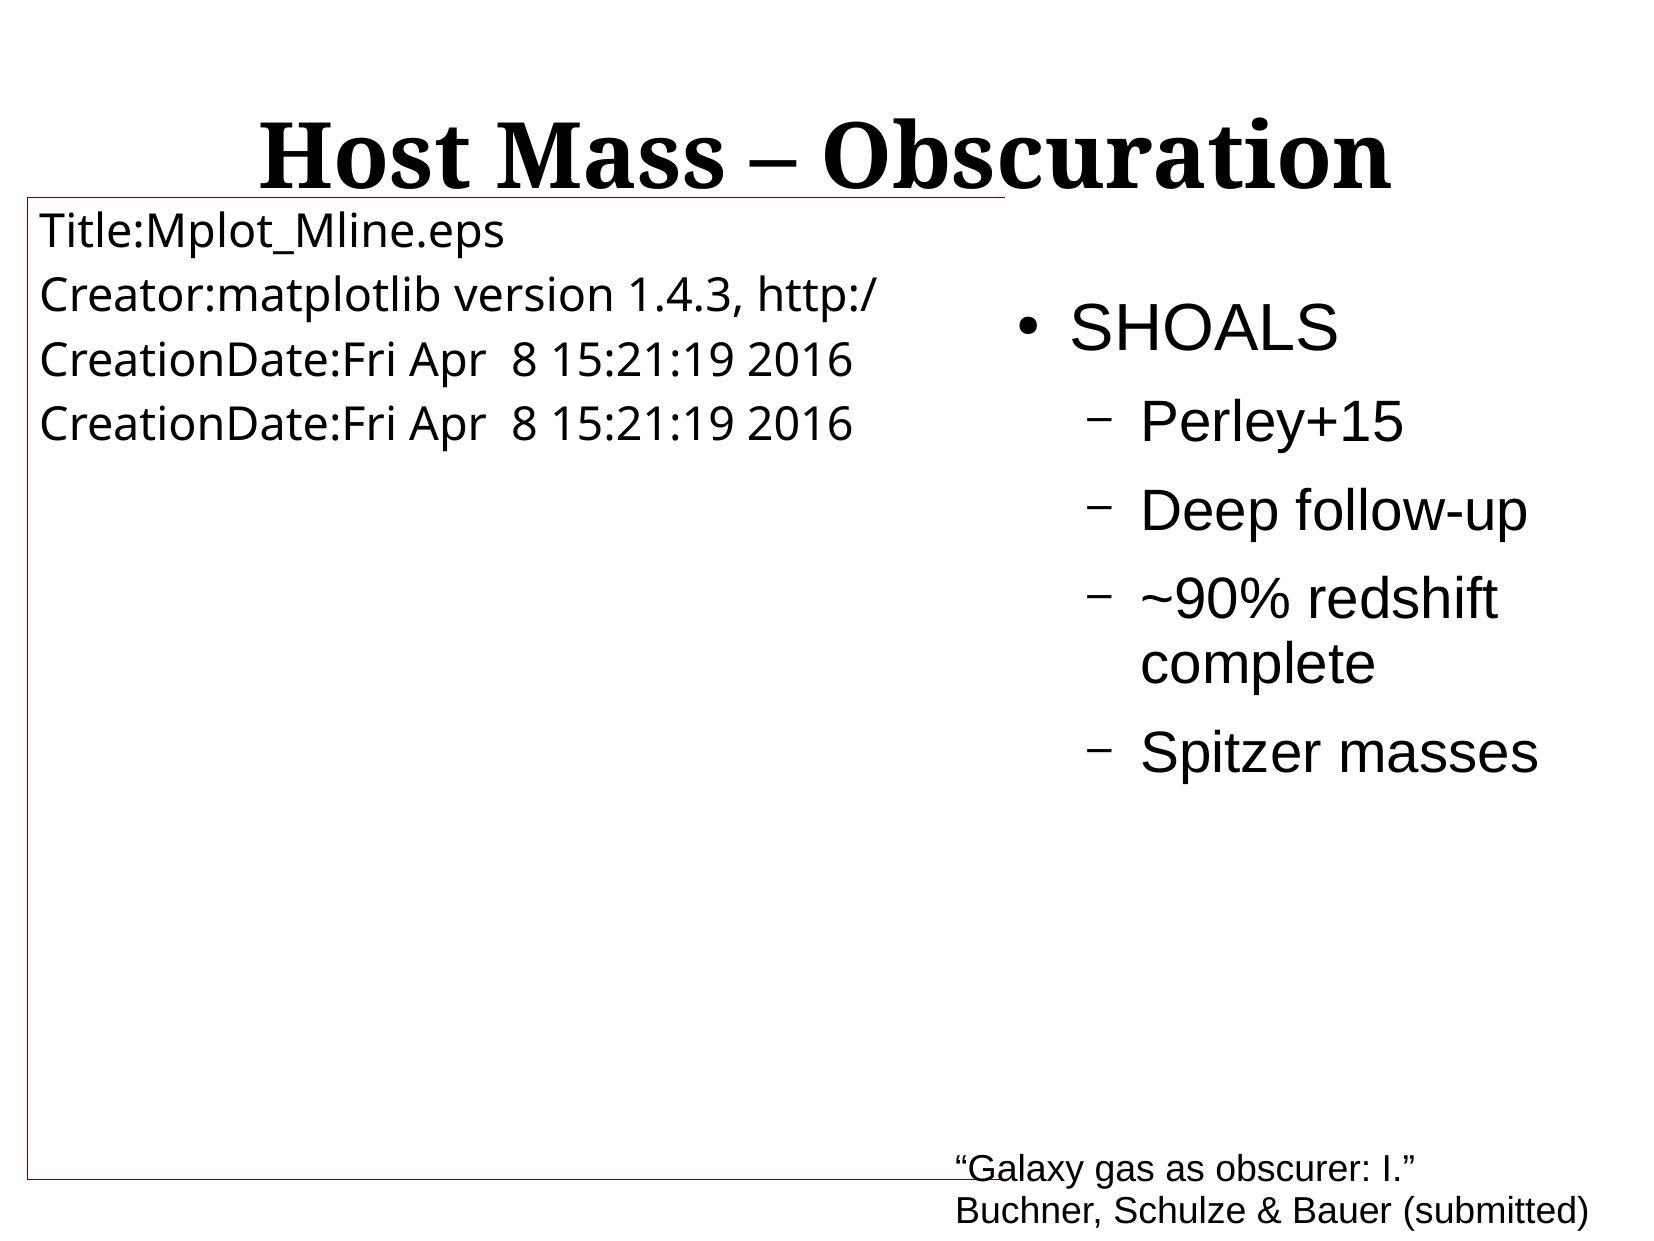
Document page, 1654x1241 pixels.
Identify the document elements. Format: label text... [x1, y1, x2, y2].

picture [24, 194, 1006, 1180]
title Host Mass – Obscuration [82, 49, 1571, 257]
text_box “Galaxy gas as obscurer: I.” Buchner, Schulze & Bauer (submitted) [940, 1140, 1646, 1239]
list SHOALS Perley+15 Deep follow-up ~90% redshift complete Spitzer masses [1006, 290, 1595, 1010]
